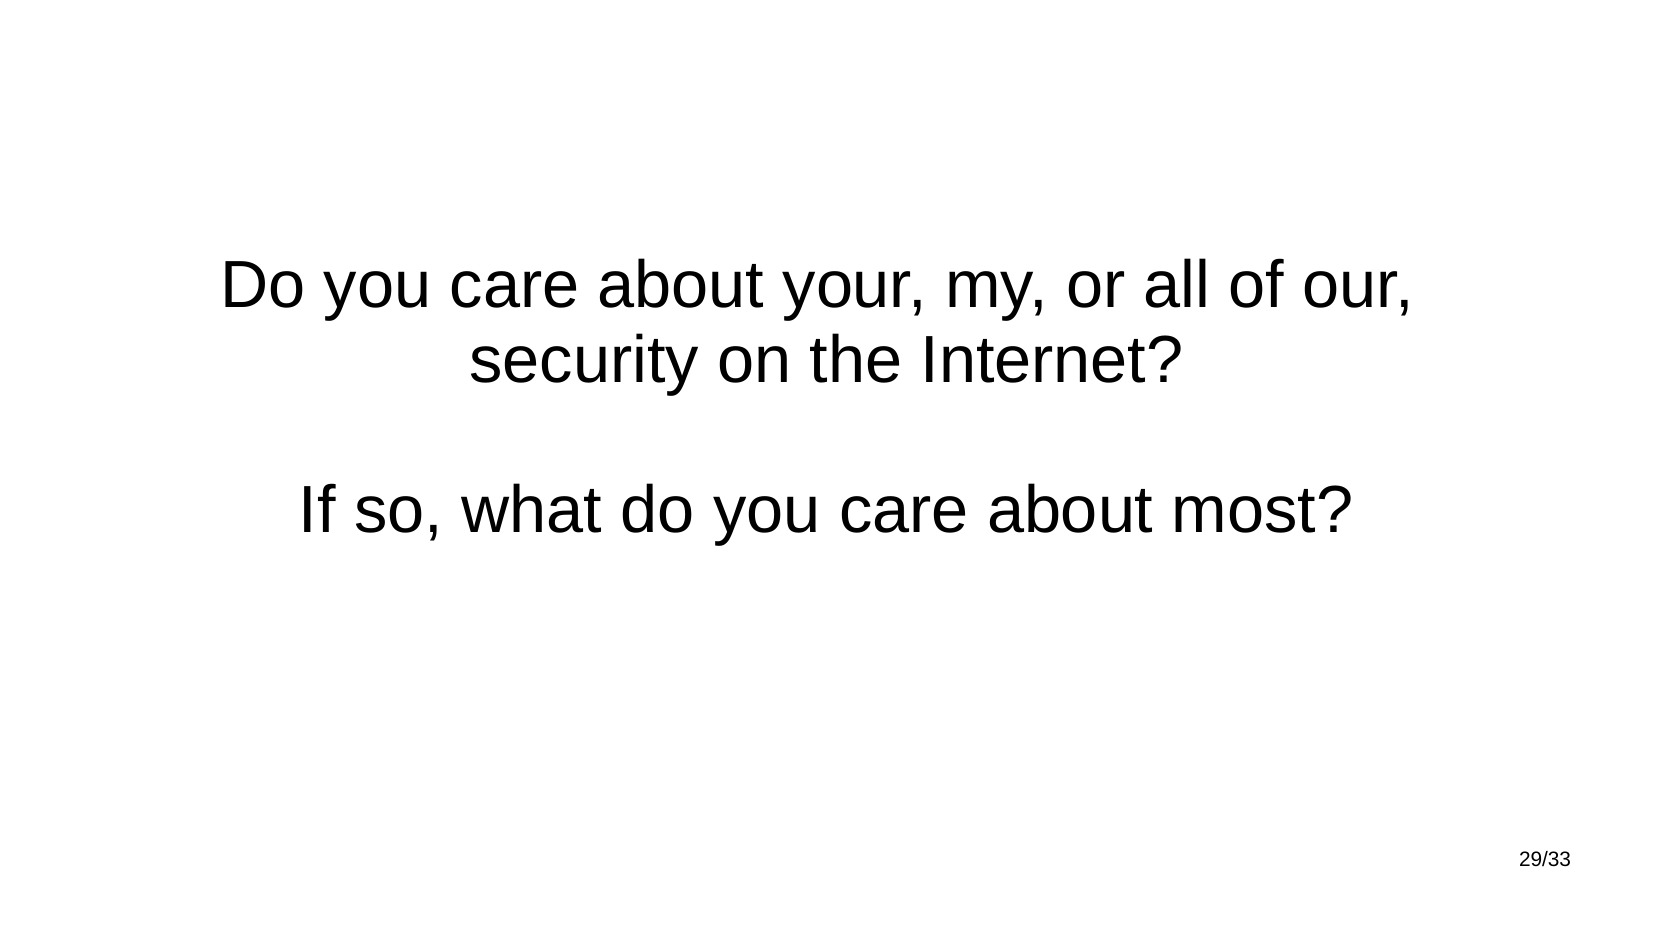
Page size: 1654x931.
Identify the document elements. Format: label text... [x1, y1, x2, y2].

subtitle Do you care about your, my, or all of our, security on the Internet? If so, what do you care about most? [82, 37, 1571, 757]
